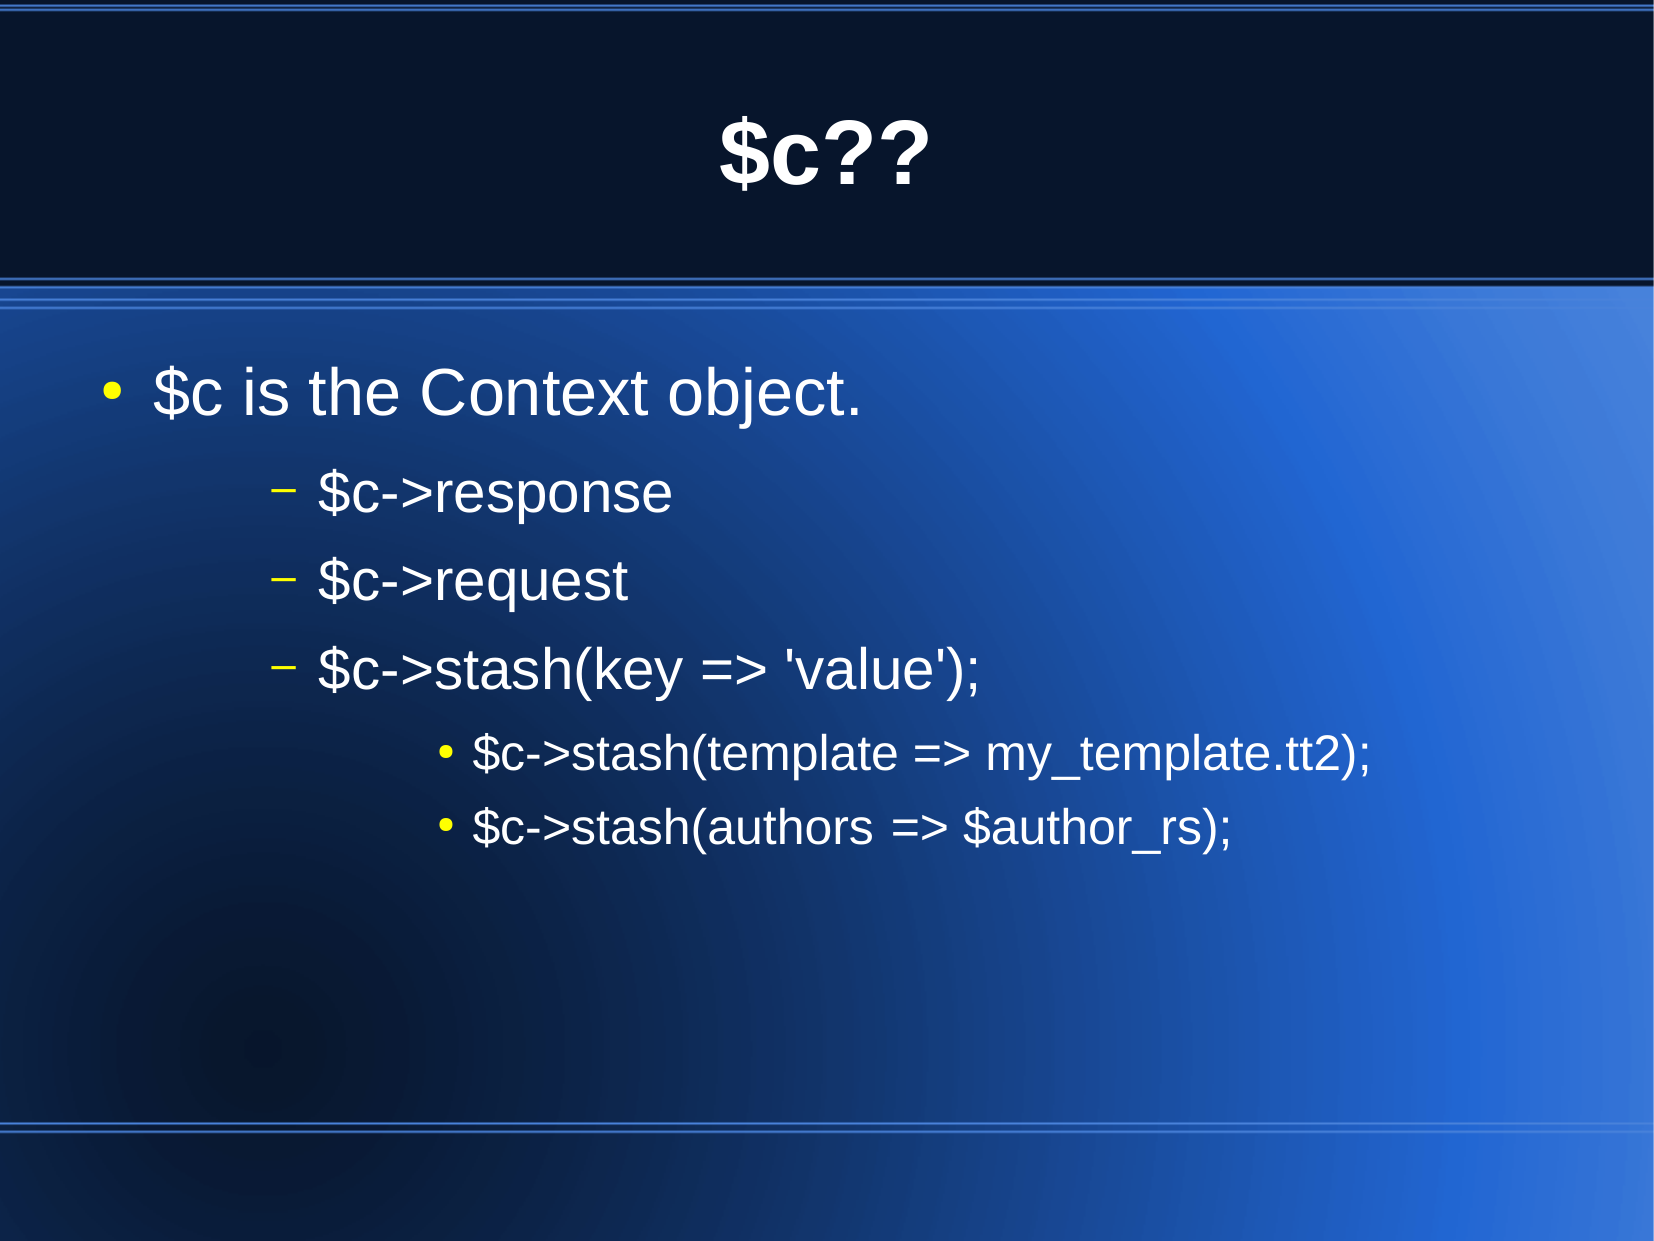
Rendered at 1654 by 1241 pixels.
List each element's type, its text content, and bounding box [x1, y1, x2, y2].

picture [0, 0, 1654, 1241]
list $c is the Context object. $c->response $c->request $c->stash(key => 'value'); $c->stash(template => my_template.tt2); $c->stash(authors => $author_rs); [82, 355, 1571, 854]
title $c?? [82, 49, 1571, 257]
